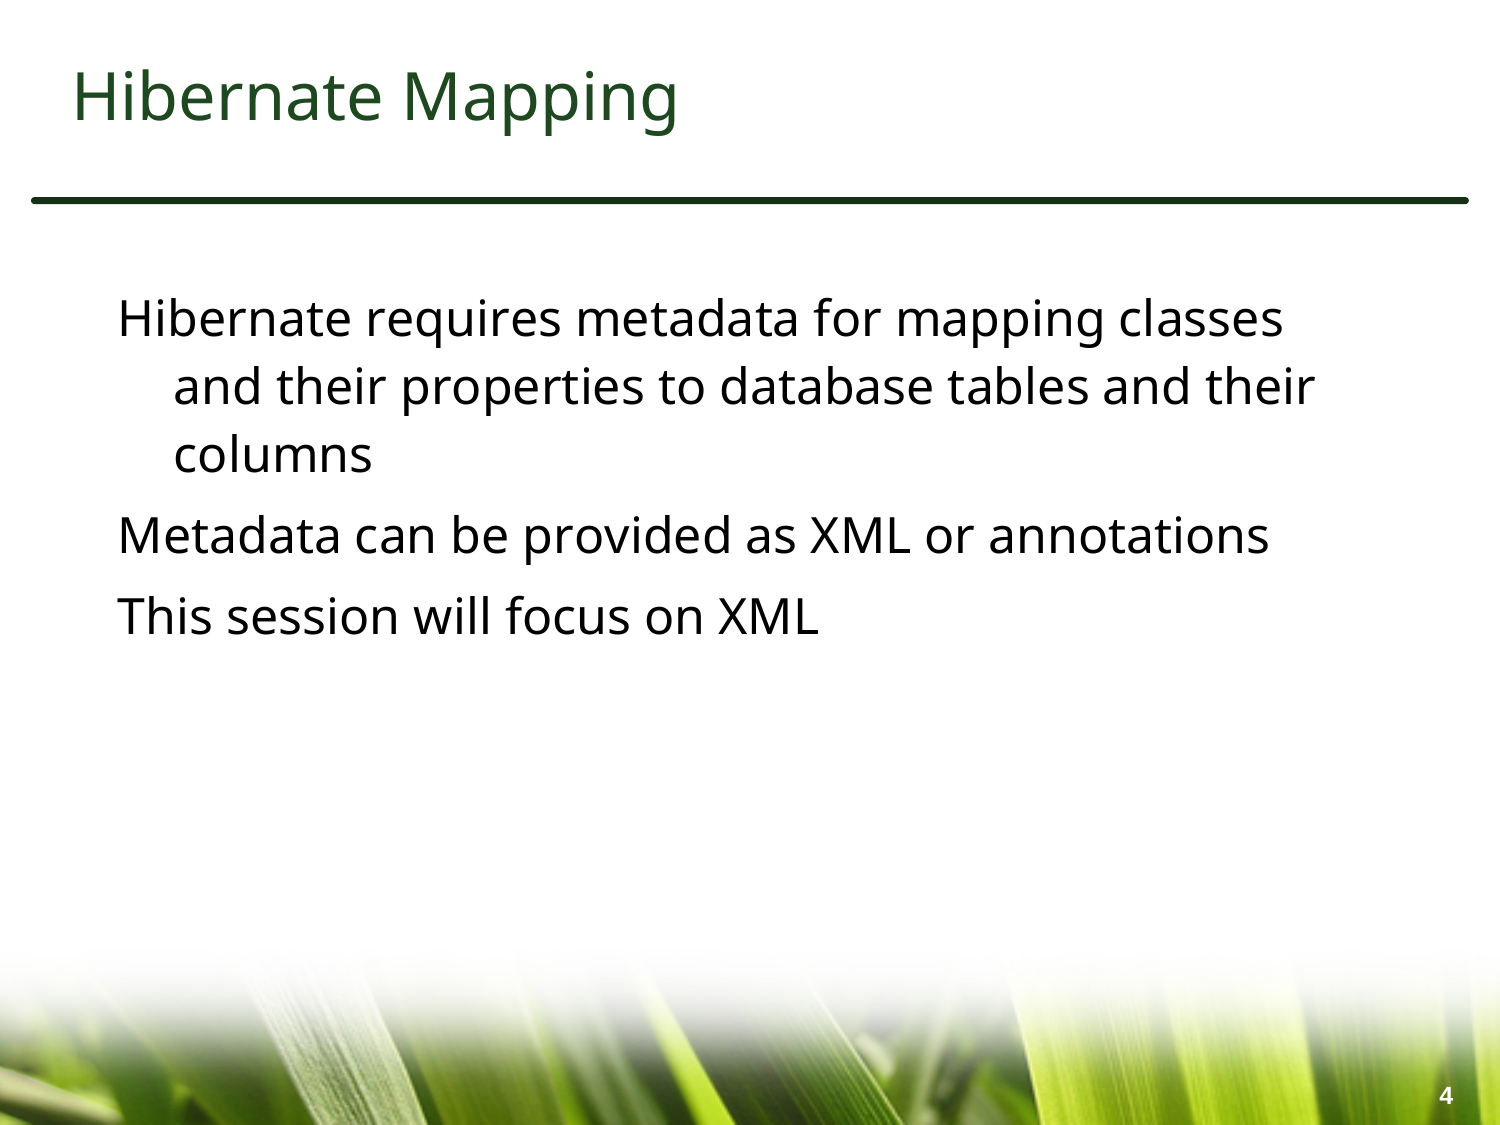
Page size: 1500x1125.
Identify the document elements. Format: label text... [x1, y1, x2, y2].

title Hibernate Mapping [56, 13, 1089, 176]
list Hibernate requires metadata for mapping classes and their properties to database tables and their columns Metadata can be provided as XML or annotations This session will focus on XML [103, 275, 1394, 938]
picture [0, 944, 1500, 1125]
